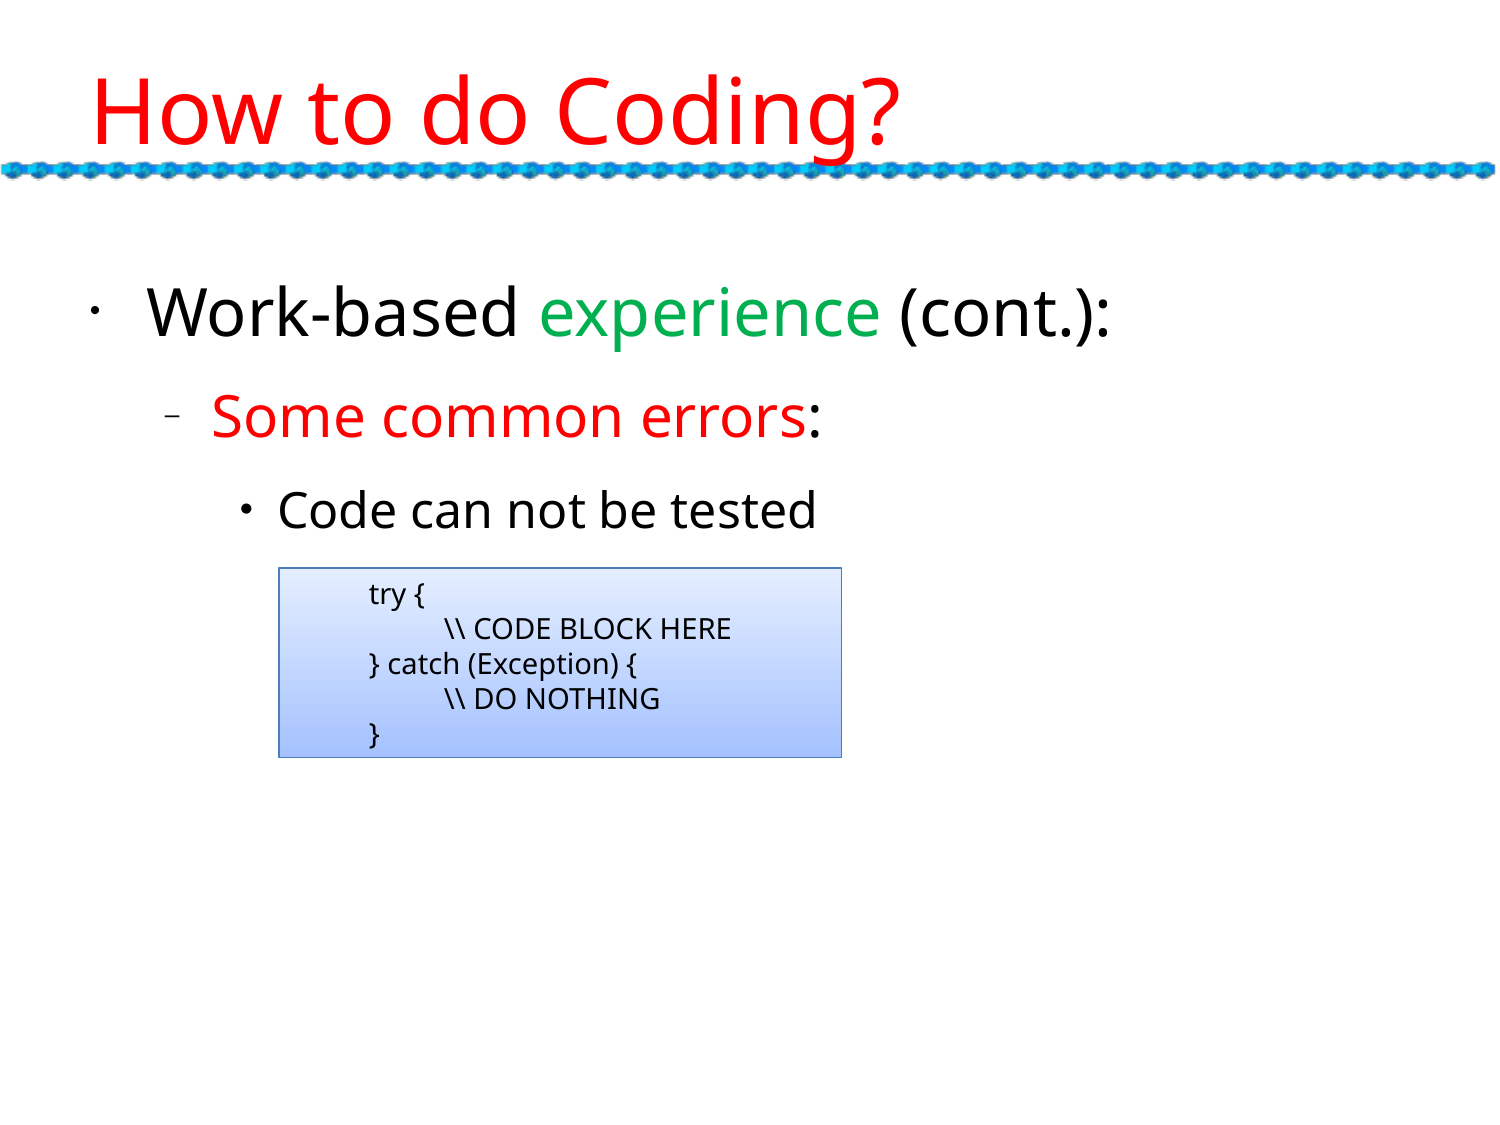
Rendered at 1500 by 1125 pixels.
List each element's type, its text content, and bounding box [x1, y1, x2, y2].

title How to do Coding? [75, 45, 1425, 233]
picture [1425, 161, 1499, 181]
list Work-based experience (cont.): Some common errors: Code can not be tested [75, 262, 1425, 1005]
text_box try { \\ CODE BLOCK HERE } catch (Exception) { \\ DO NOTHING } [279, 568, 842, 758]
picture [0, 161, 75, 181]
